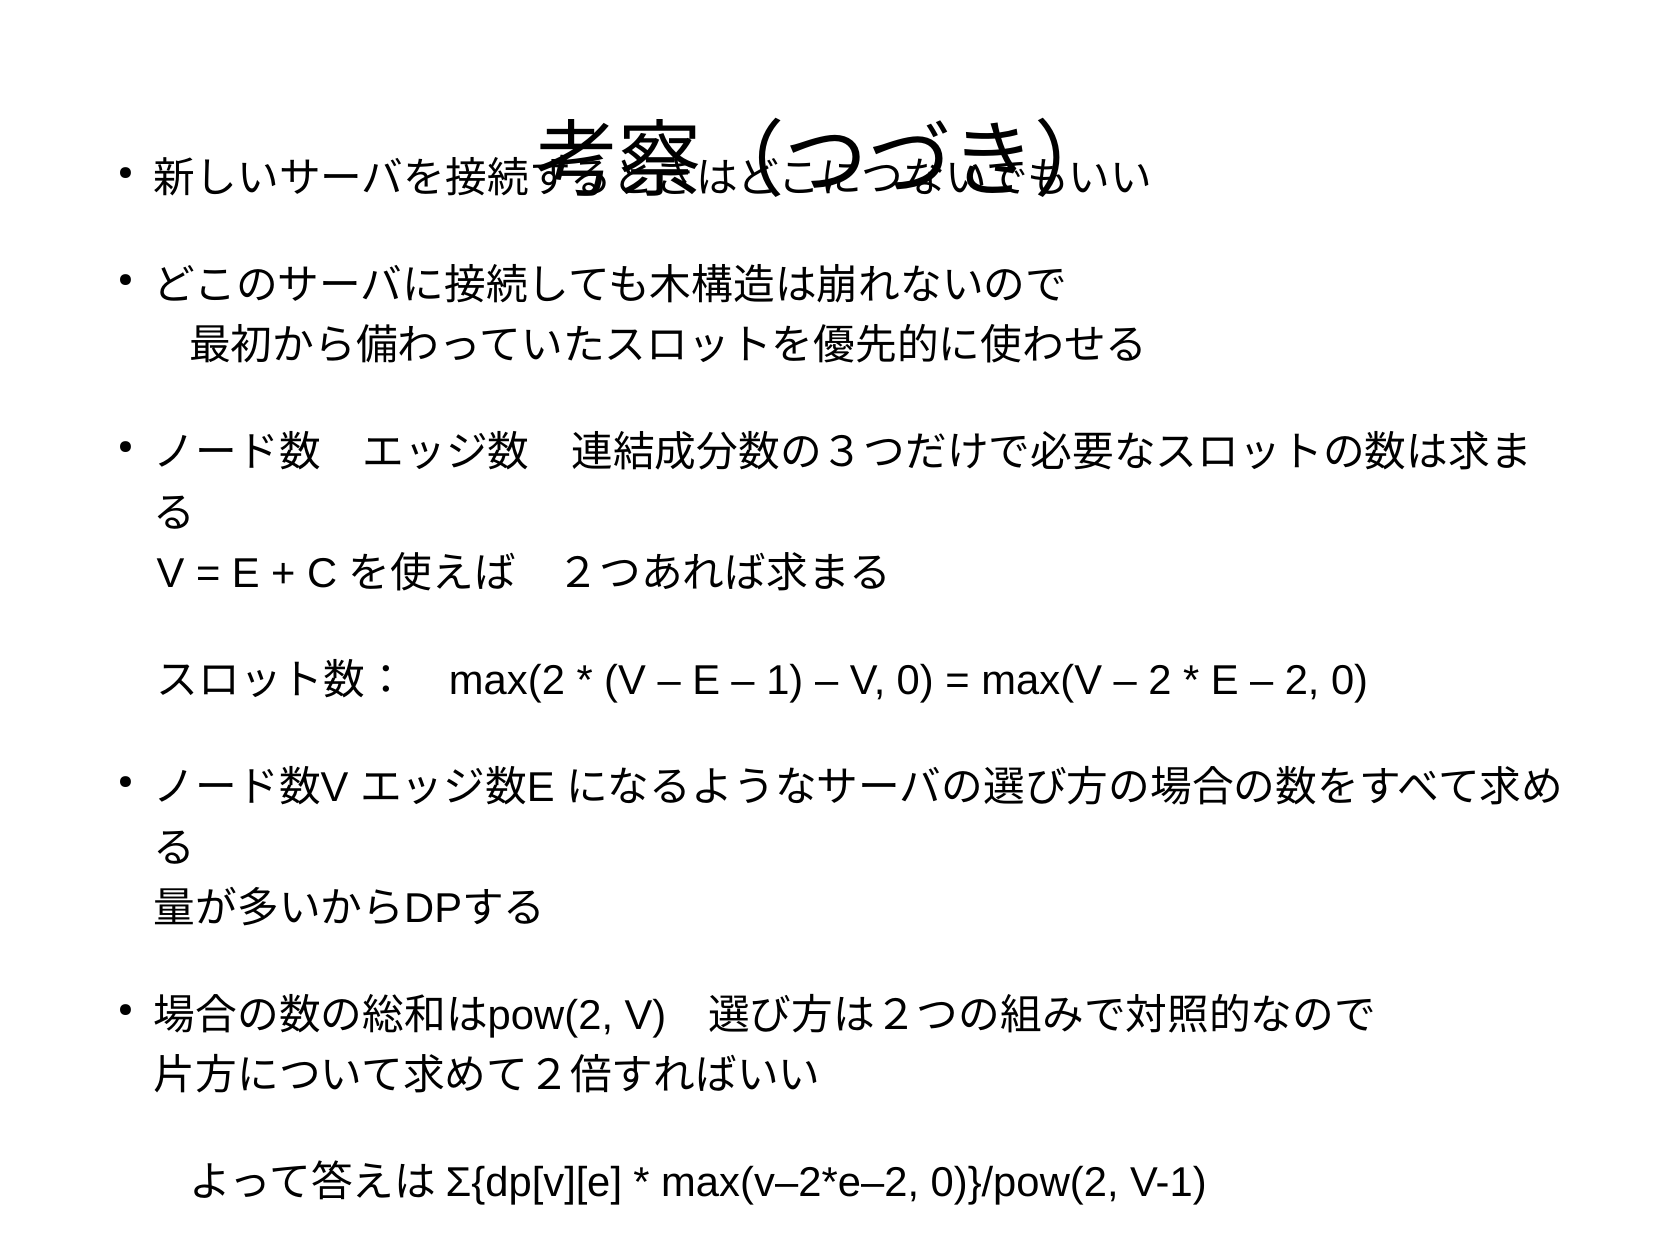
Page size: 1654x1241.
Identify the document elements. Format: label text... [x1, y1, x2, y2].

title 考察（つづき） [82, 49, 1571, 244]
text_box 新しいサーバを接続するときはどこにつないでもいい どこのサーバに接続しても木構造は崩れないので 最初から備わっていたスロットを優先的に使わせる ノード数 エッジ数 連結成分数の３つだけで必要なスロットの数は求まる V = E + C を使えば ２つあれば求まる スロット数： max(2 * (V – E – 1) – V, 0) = max(V – 2 * E – 2, 0) ノード数V エッジ数E になるようなサーバの選び方の場合の数をすべて求める 量が多いからDPする 場合の数の総和はpow(2, V) 選び方は２つの組みで対照的なので 片方について求めて２倍すればいい よって答えは Σ{dp[v][e] * max(v–2*e–2, 0)}/pow(2, V-1) [82, 244, 1571, 1155]
